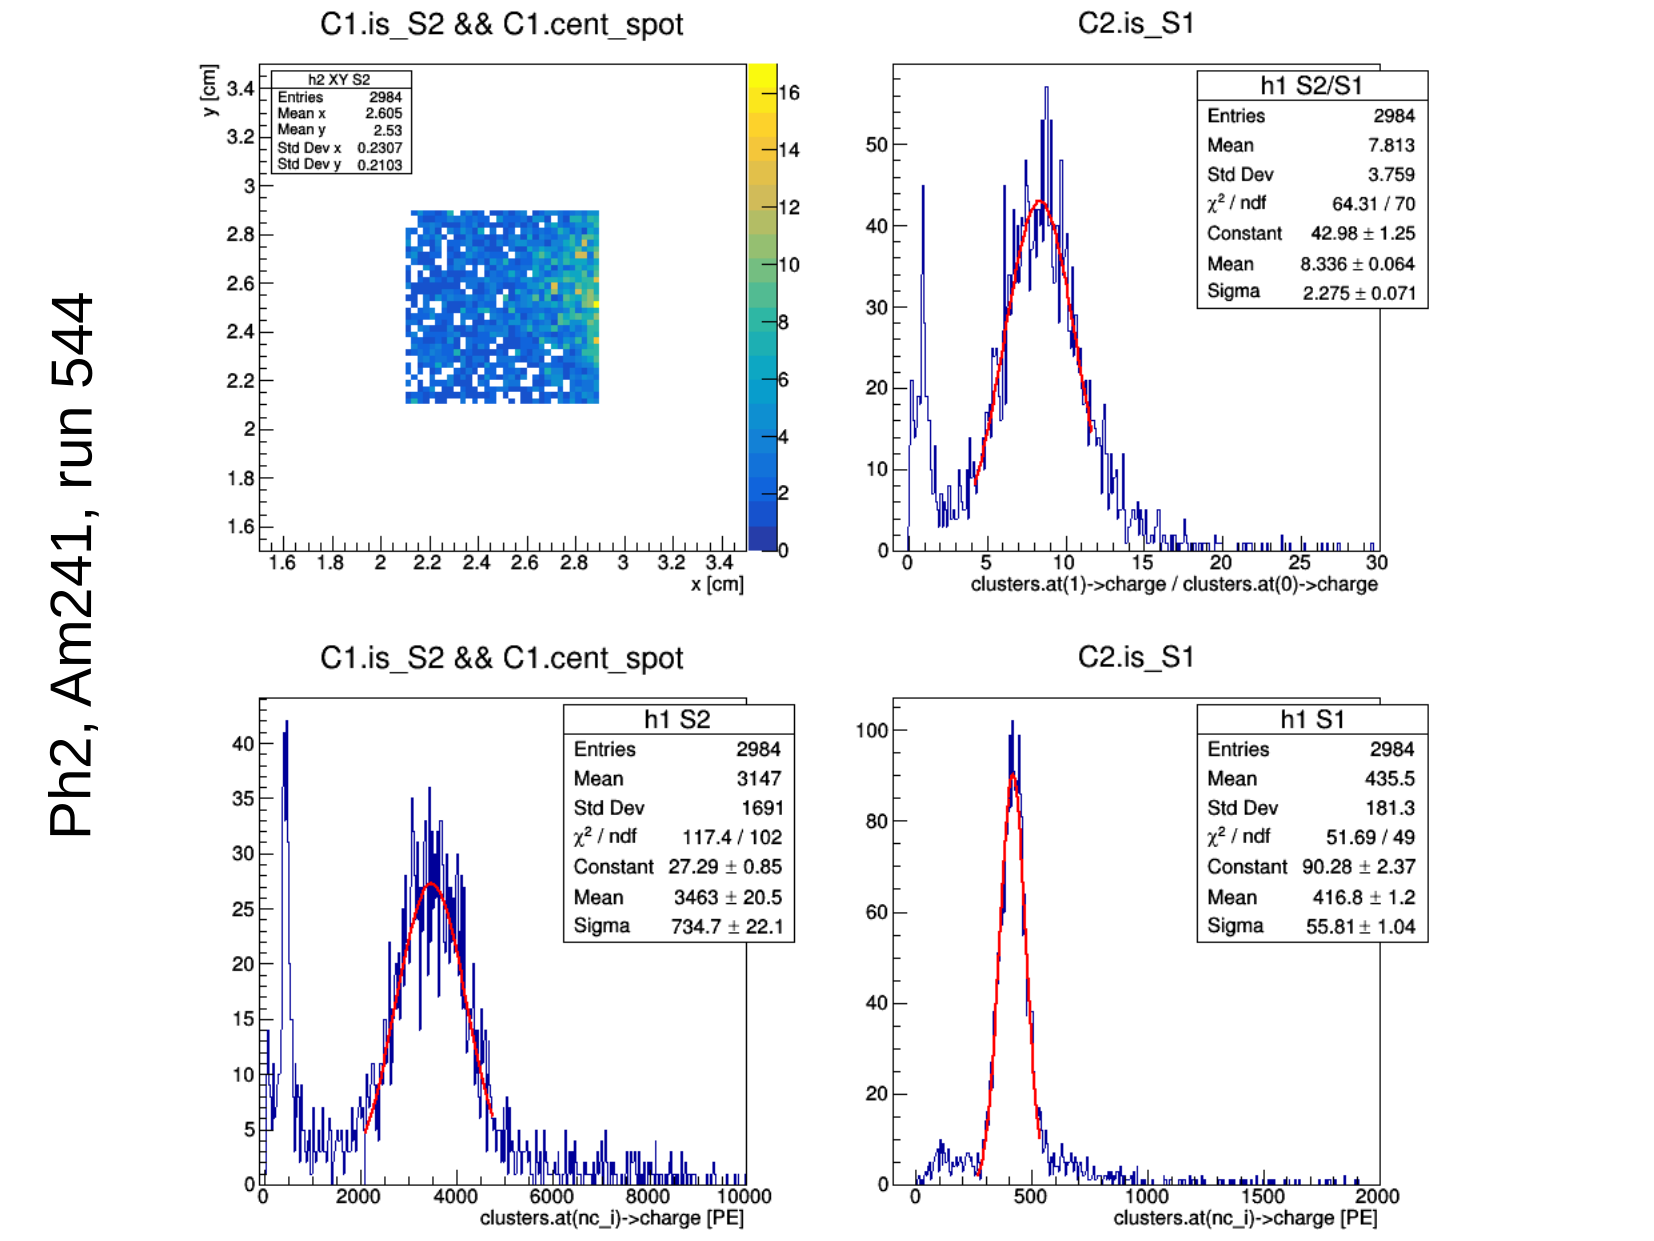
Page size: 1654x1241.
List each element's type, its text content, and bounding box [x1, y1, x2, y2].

text_box Ph2, Am241, run 544 [30, 225, 170, 907]
picture [195, 0, 1437, 1239]
